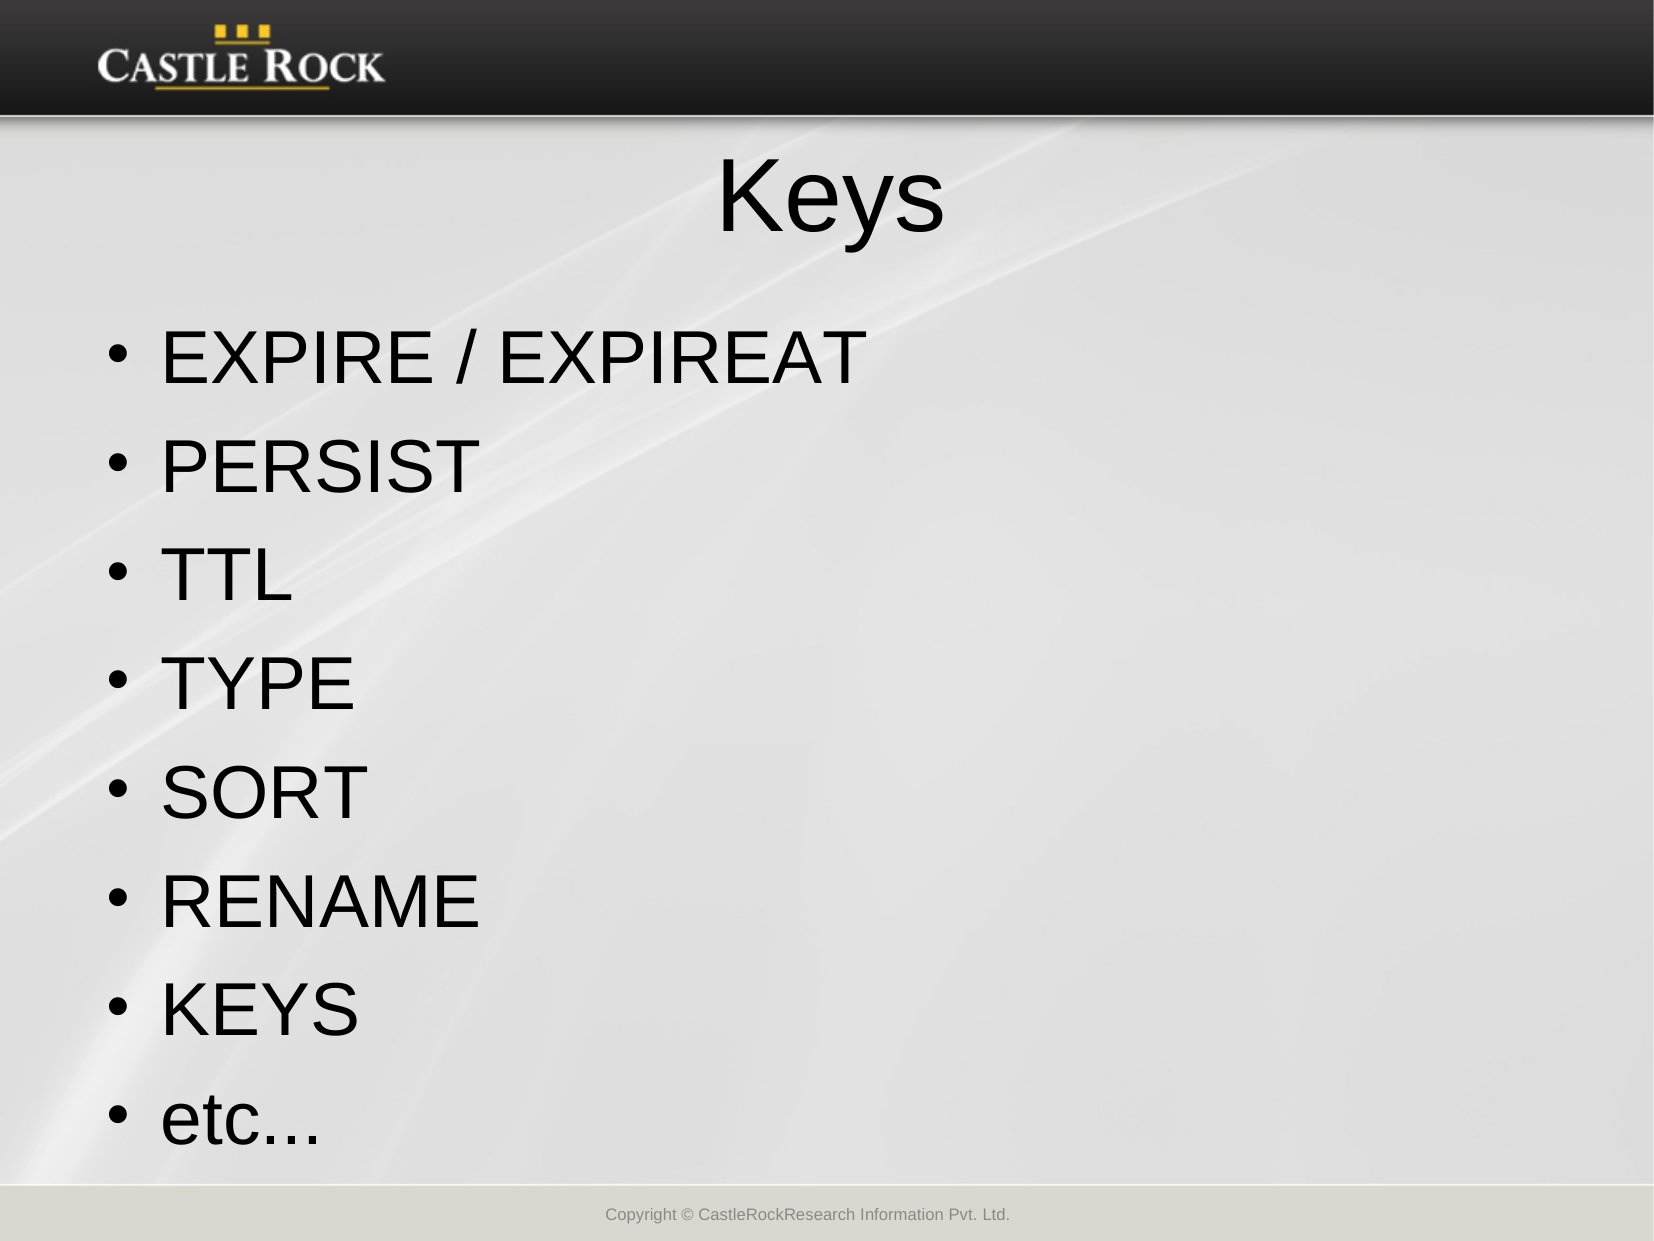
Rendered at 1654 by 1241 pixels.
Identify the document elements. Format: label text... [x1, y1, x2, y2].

list EXPIRE / EXPIREAT PERSIST TTL TYPE SORT RENAME KEYS etc... [87, 300, 1576, 1168]
picture [0, 0, 1654, 1241]
title Keys [87, 78, 1576, 300]
